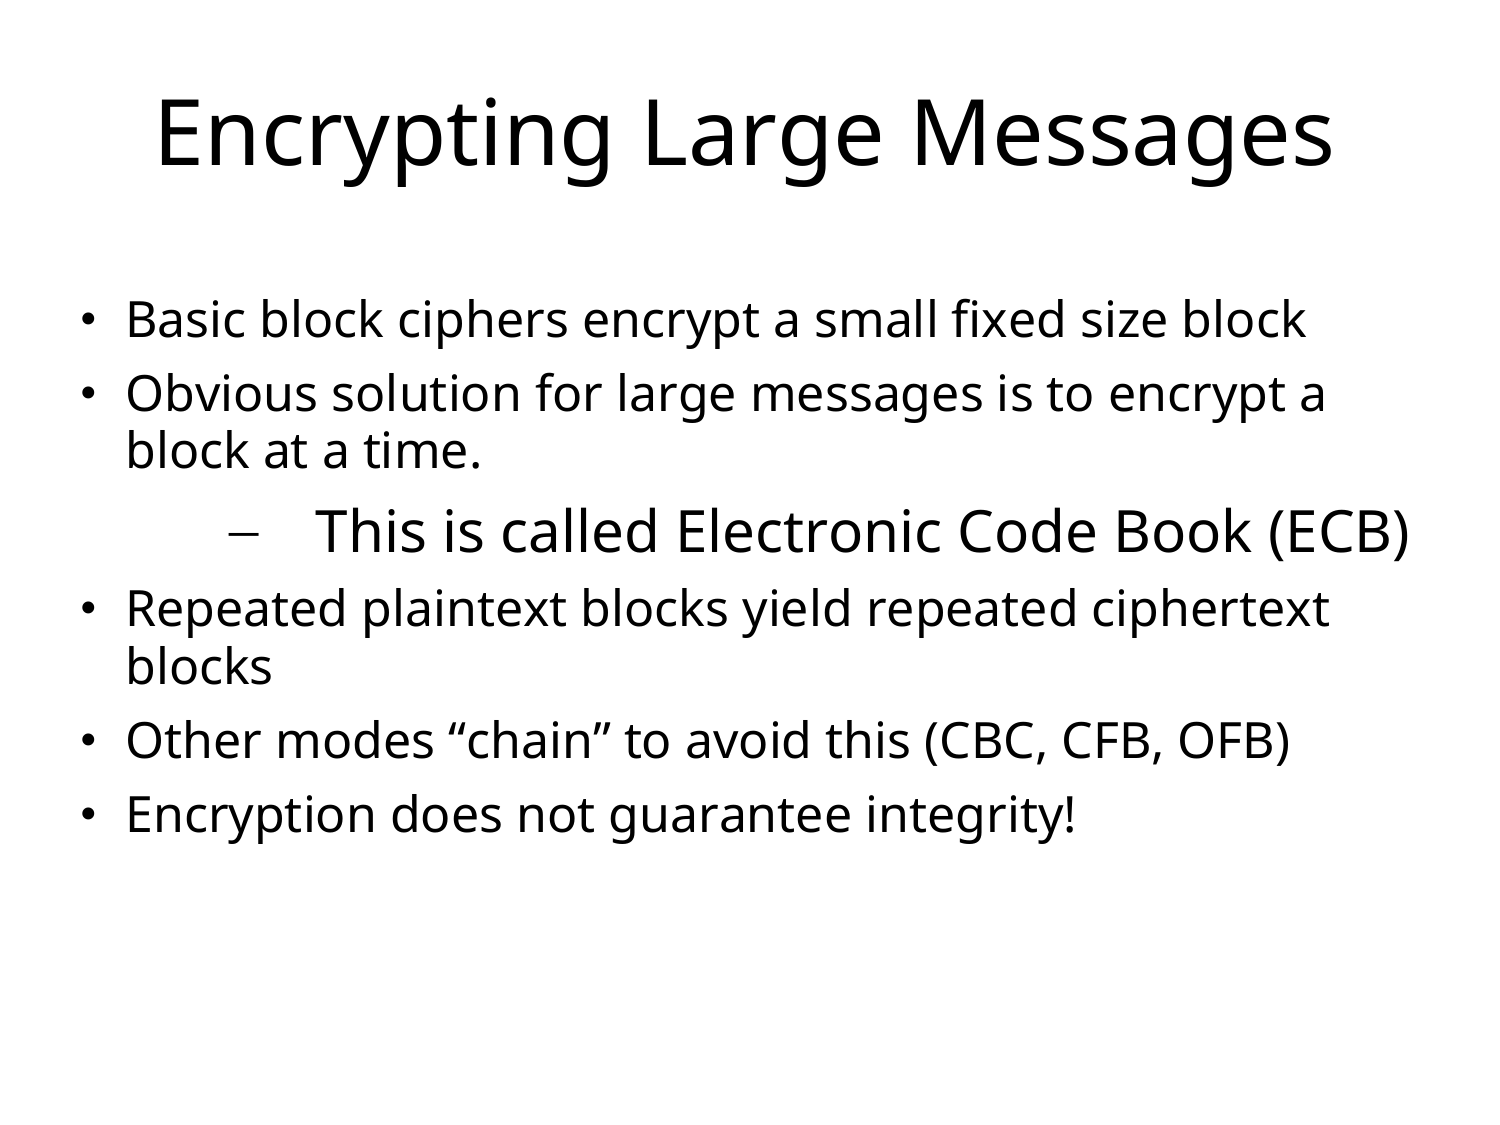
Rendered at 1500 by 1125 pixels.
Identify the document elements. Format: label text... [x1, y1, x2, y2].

title Encrypting Large Messages [115, 9, 1375, 247]
list Basic block ciphers encrypt a small fixed size block Obvious solution for large messages is to encrypt a block at a time. This is called Electronic Code Book (ECB) Repeated plaintext blocks yield repeated ciphertext blocks Other modes “chain” to avoid this (CBC, CFB, OFB) Encryption does not guarantee integrity! [64, 283, 1435, 1125]
